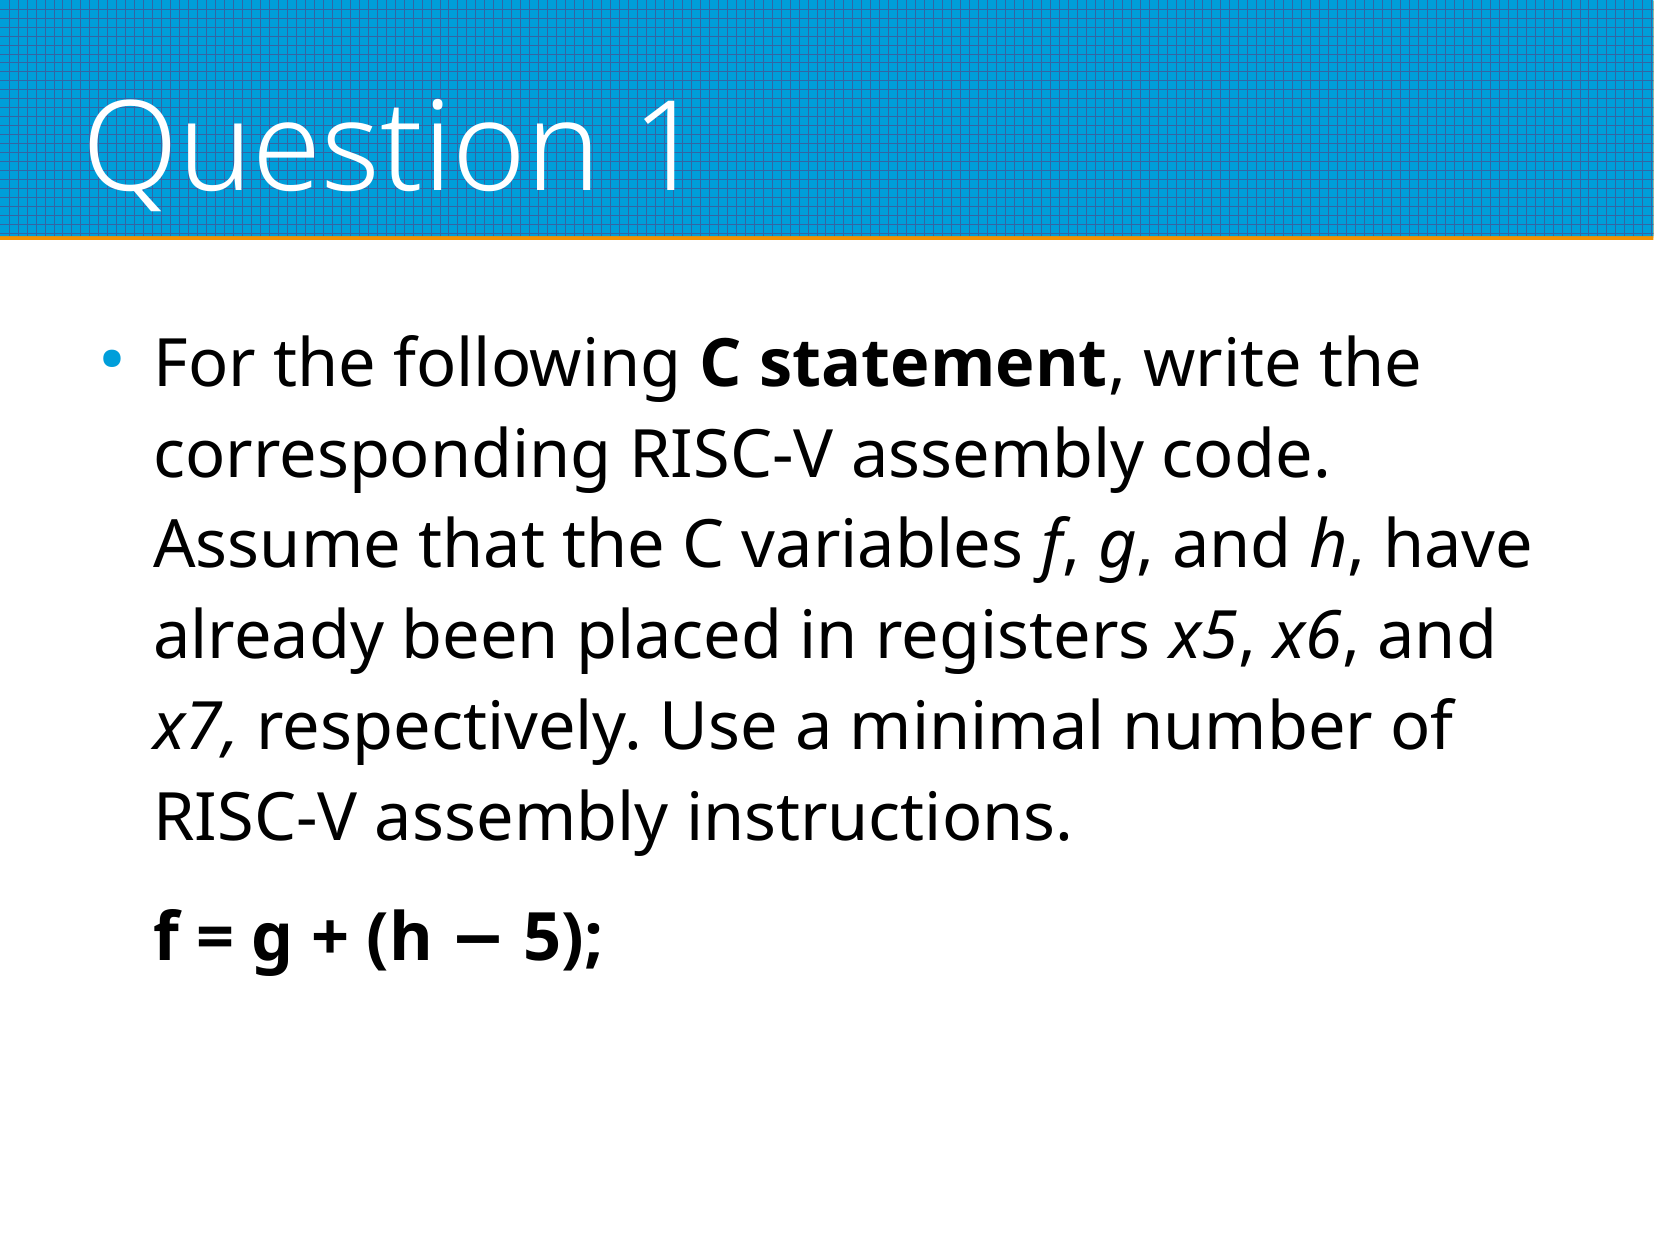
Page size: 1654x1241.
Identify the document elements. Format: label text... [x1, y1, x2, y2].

title Question 1 [82, 19, 1571, 227]
list For the following C statement, write the corresponding RISC-V assembly code. Assume that the C variables f, g, and h, have already been placed in registers x5, x6, and x7, respectively. Use a minimal number of RISC-V assembly instructions. f = g + (h − 5); [82, 314, 1563, 1081]
